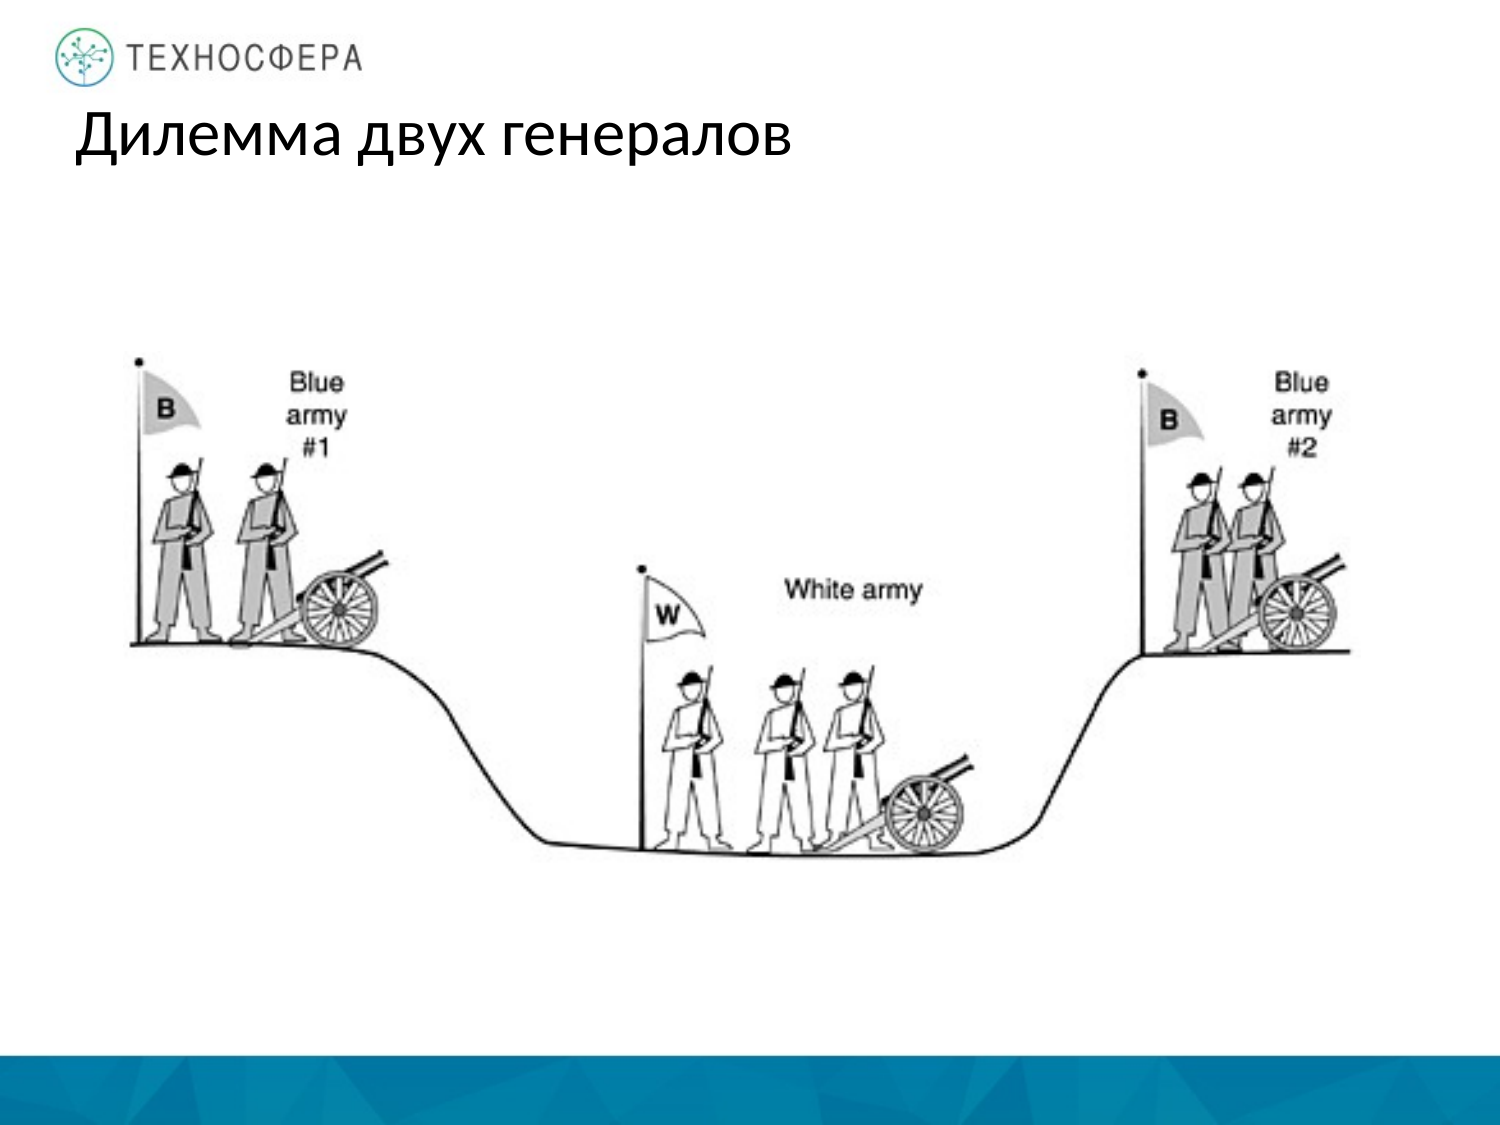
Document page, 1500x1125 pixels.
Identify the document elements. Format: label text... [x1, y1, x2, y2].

picture [0, 0, 1500, 1057]
title Дилемма двух генералов [75, 45, 1425, 233]
